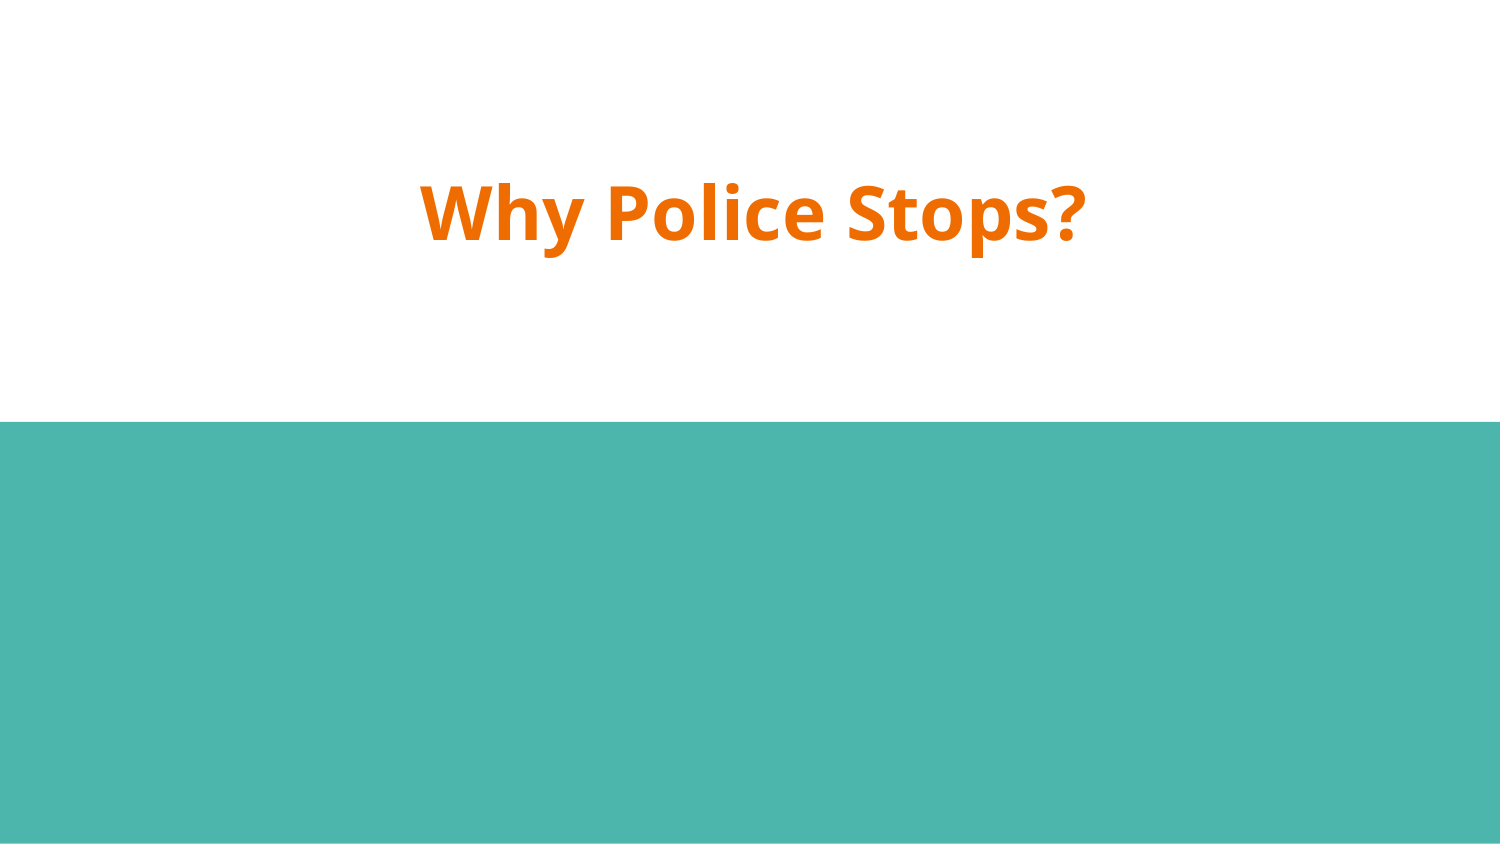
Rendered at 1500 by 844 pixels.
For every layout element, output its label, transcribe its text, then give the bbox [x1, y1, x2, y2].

title Why Police Stops? [51, 133, 1458, 289]
